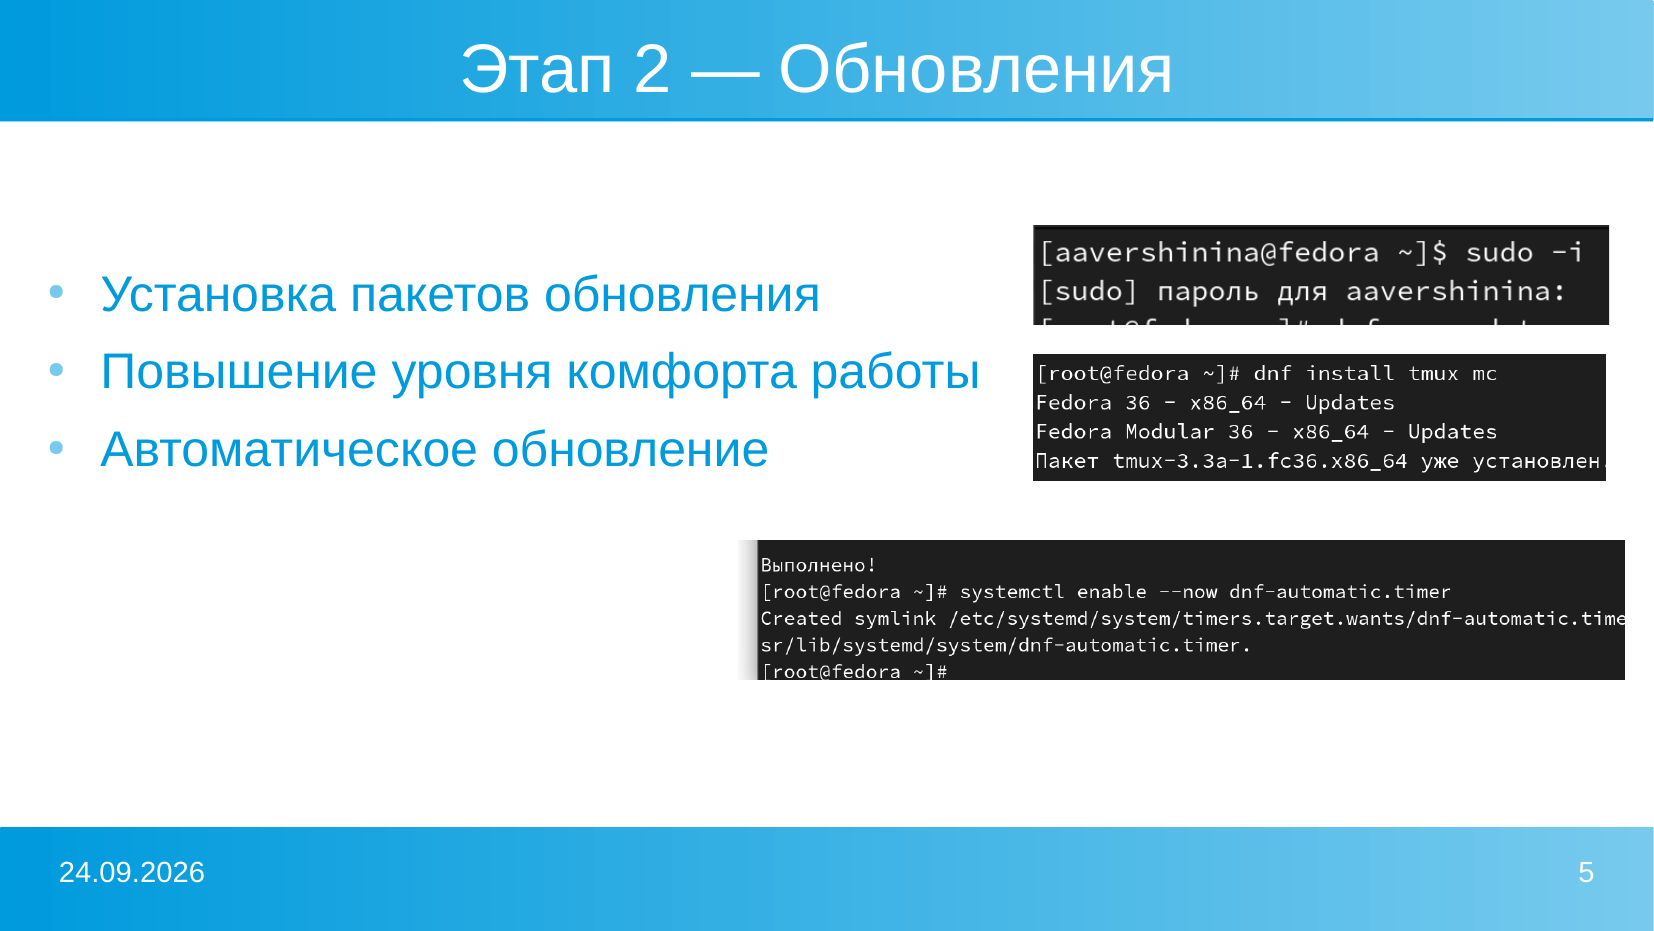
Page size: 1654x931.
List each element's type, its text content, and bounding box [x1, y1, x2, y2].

title Этап 2 — Обновления [59, 29, 1595, 108]
picture [1033, 354, 1606, 481]
picture [1033, 225, 1610, 325]
list Установка пакетов обновления Повышение уровня комфорта работы Автоматическое обновление [29, 265, 1004, 502]
picture [738, 540, 1625, 680]
